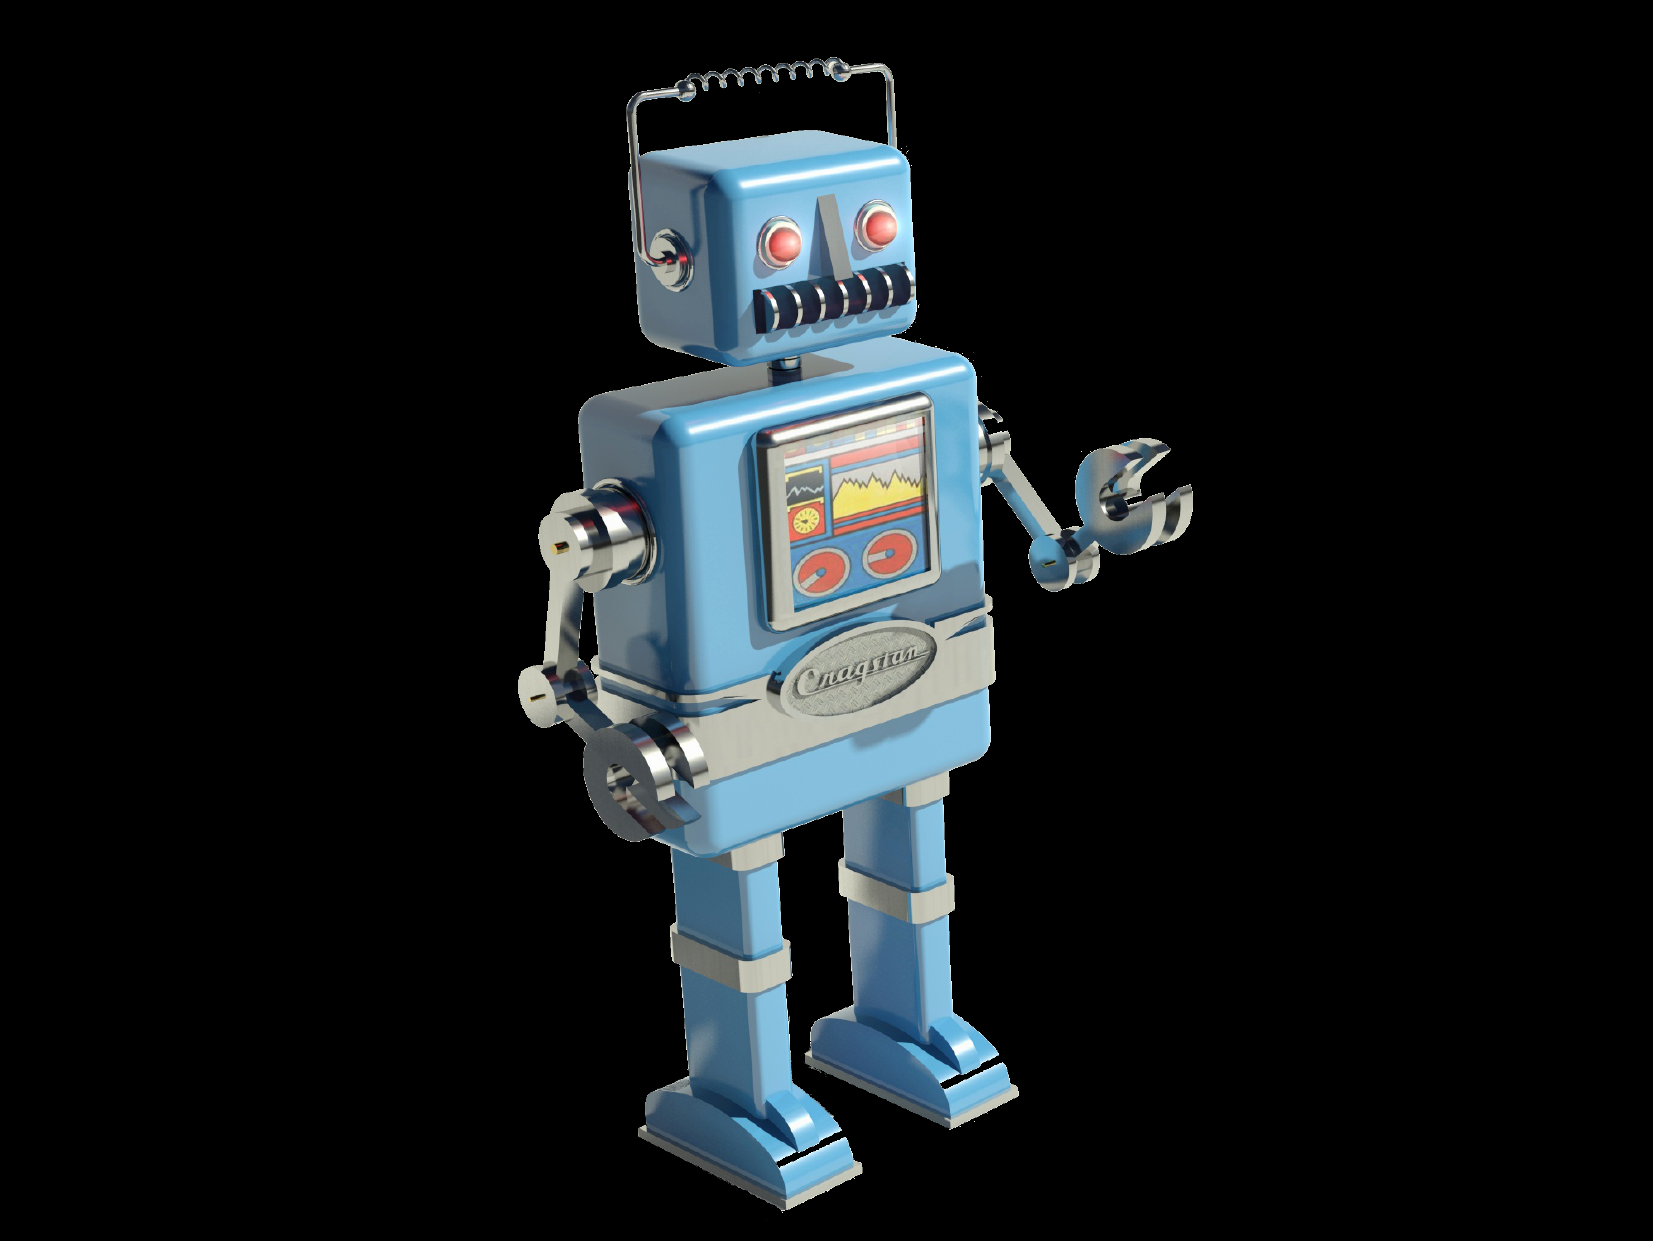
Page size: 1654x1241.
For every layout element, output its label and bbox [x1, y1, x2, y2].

picture [314, 1, 1349, 1241]
